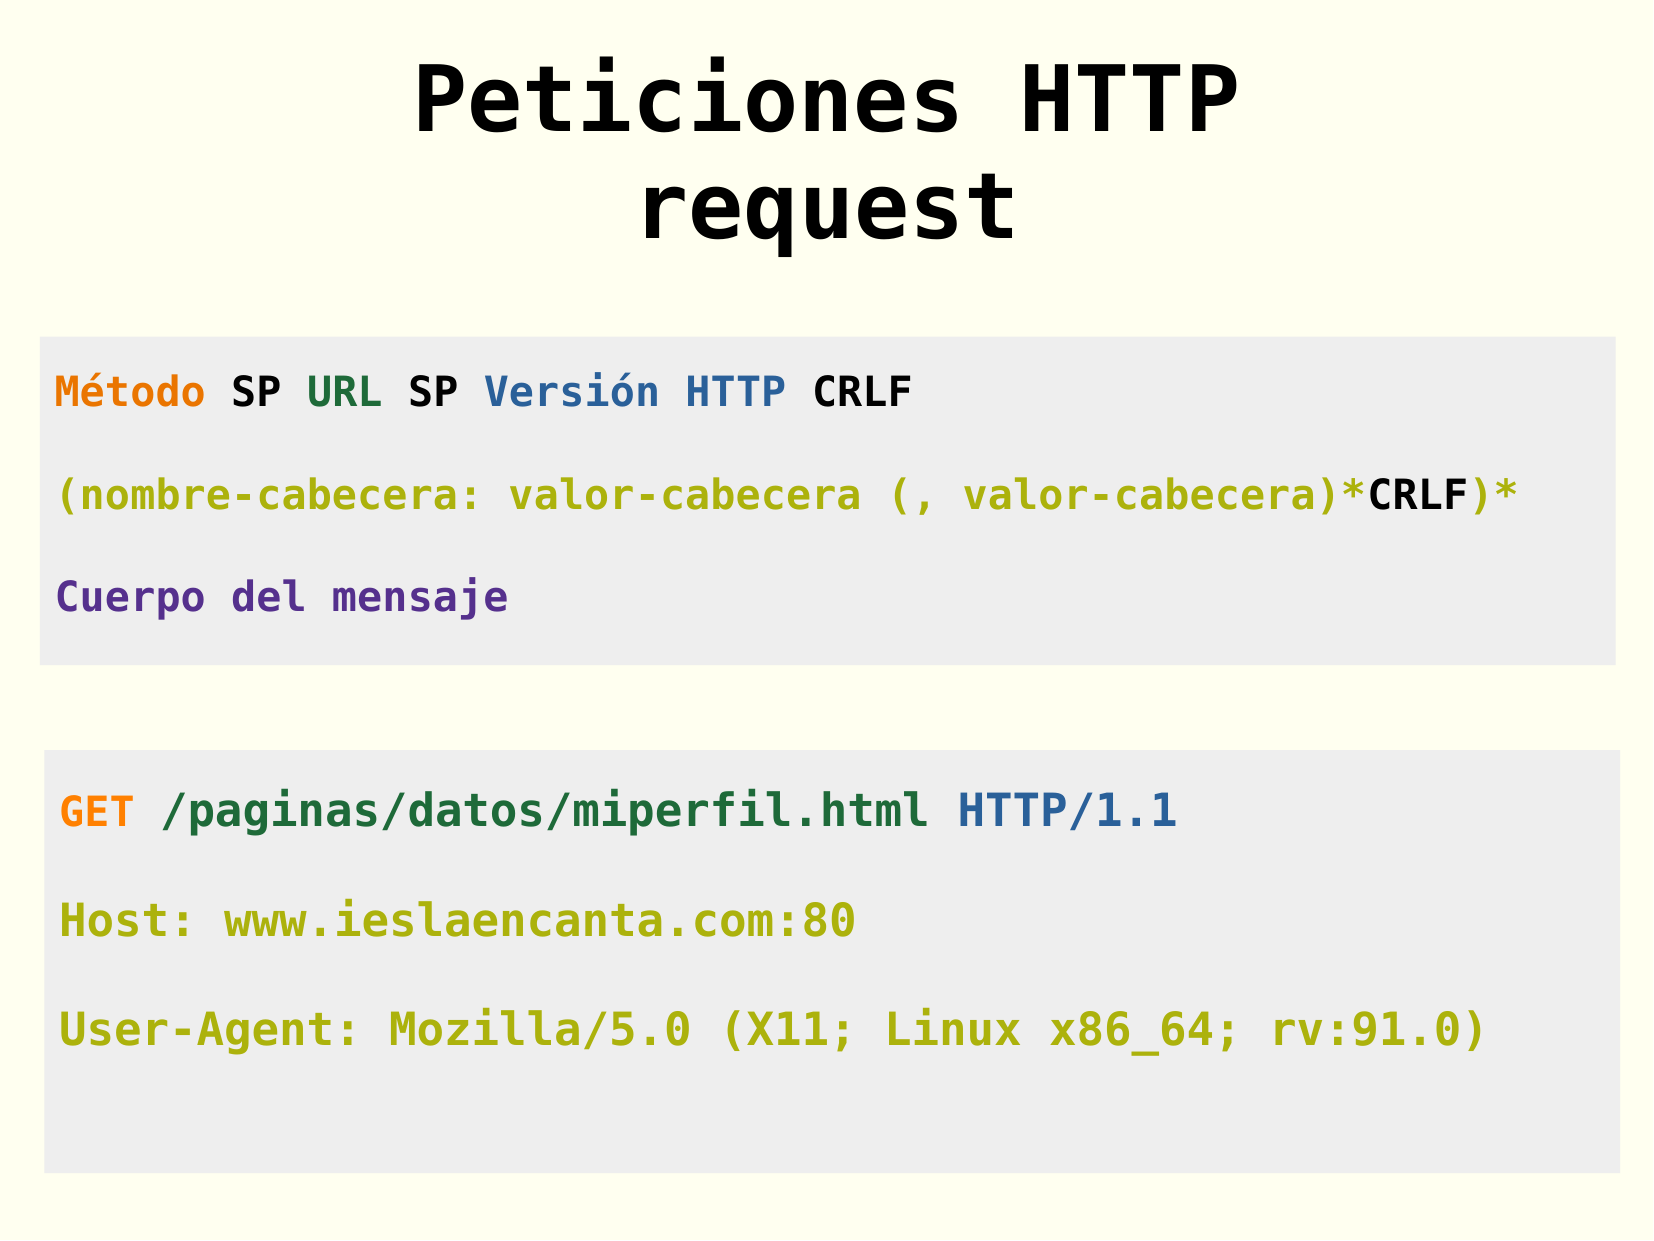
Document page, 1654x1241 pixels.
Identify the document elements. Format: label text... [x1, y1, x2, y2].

text_box Método SP URL SP Versión HTTP CRLF (nombre-cabecera: valor-cabecera (, valor-cabecera)*CRLF)* Cuerpo del mensaje [39, 336, 1616, 666]
text_box GET /paginas/datos/miperfil.html HTTP/1.1 Host: www.ieslaencanta.com:80 User-Agent: Mozilla/5.0 (X11; Linux x86_64; rv:91.0) [44, 750, 1621, 1174]
title Peticiones HTTP request [82, 45, 1571, 261]
